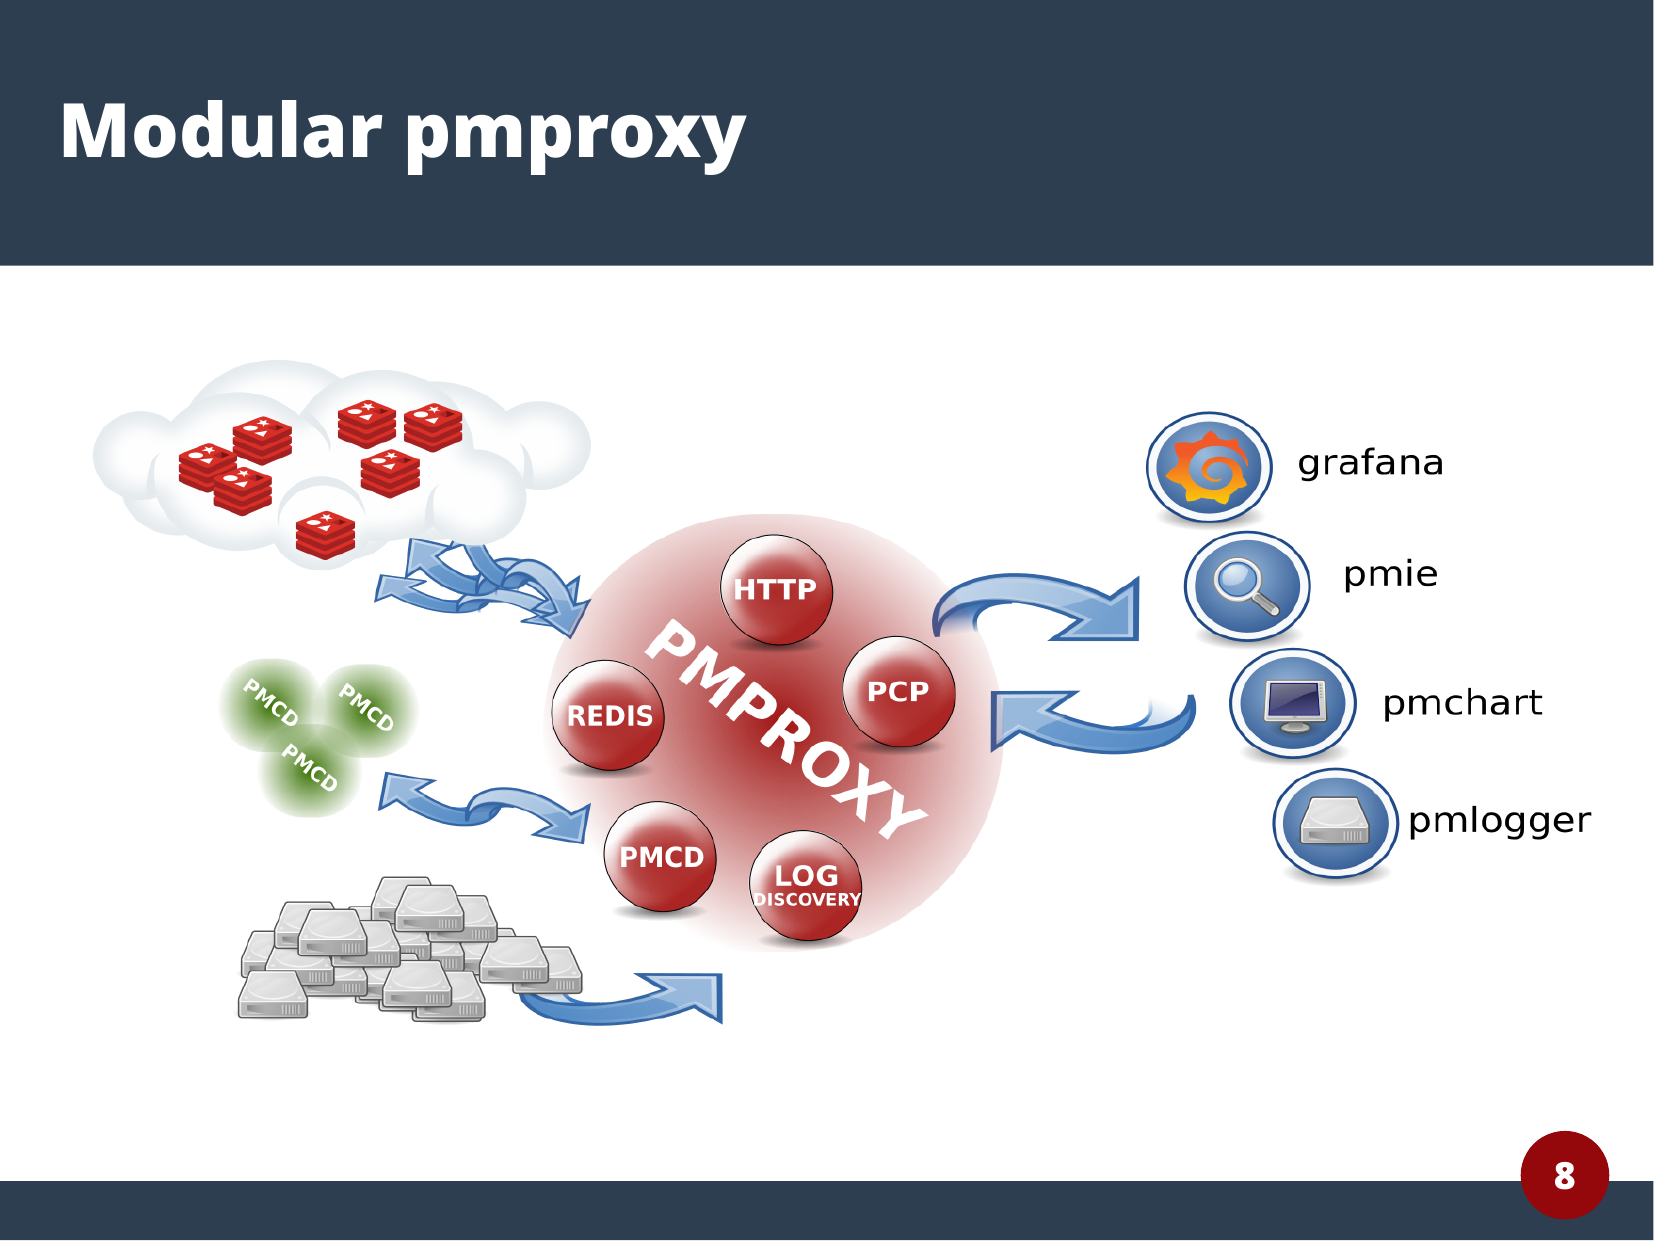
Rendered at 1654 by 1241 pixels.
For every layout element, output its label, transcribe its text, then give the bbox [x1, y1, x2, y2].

title Modular pmproxy [59, 49, 1595, 207]
picture [70, 347, 1631, 1034]
